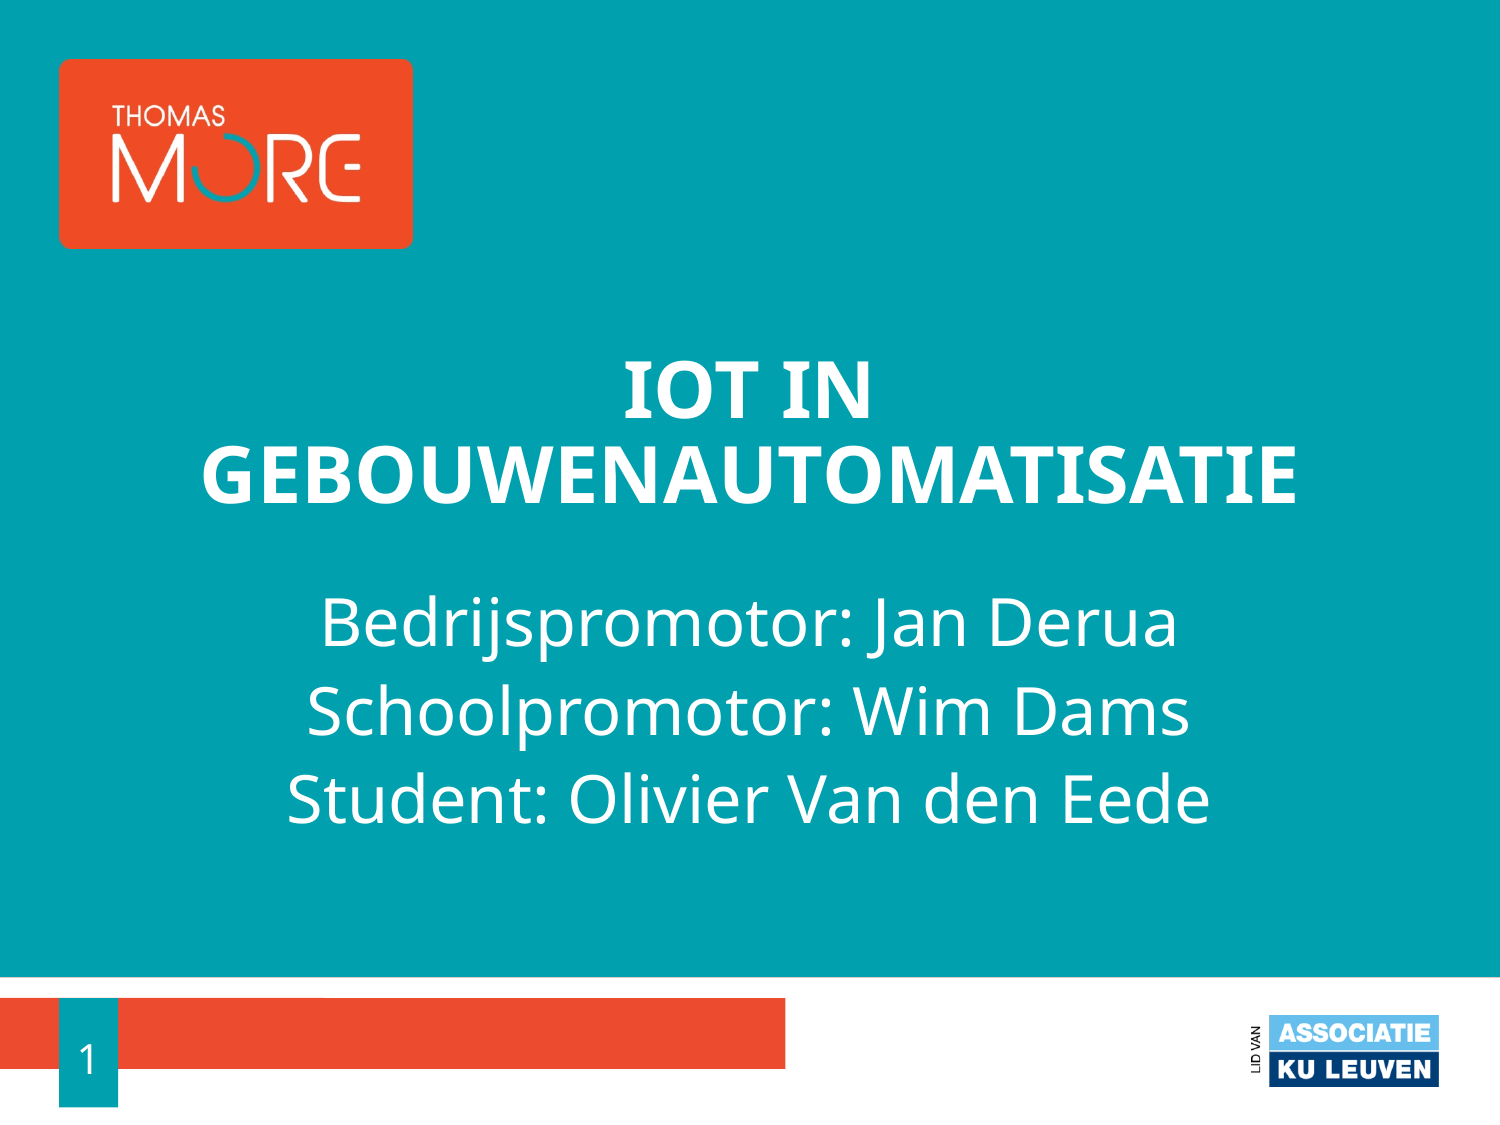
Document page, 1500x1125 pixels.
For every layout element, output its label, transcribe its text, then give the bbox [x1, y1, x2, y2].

slide_number <number> [59, 998, 119, 1108]
subtitle Bedrijspromotor: Jan Derua Schoolpromotor: Wim Dams Student: Olivier Van den Eede [0, 551, 1500, 846]
footer [123, 998, 786, 1069]
picture [59, 59, 413, 249]
title Iot in gebouwenautomatisatie [0, 255, 1500, 551]
picture [1251, 1015, 1439, 1087]
